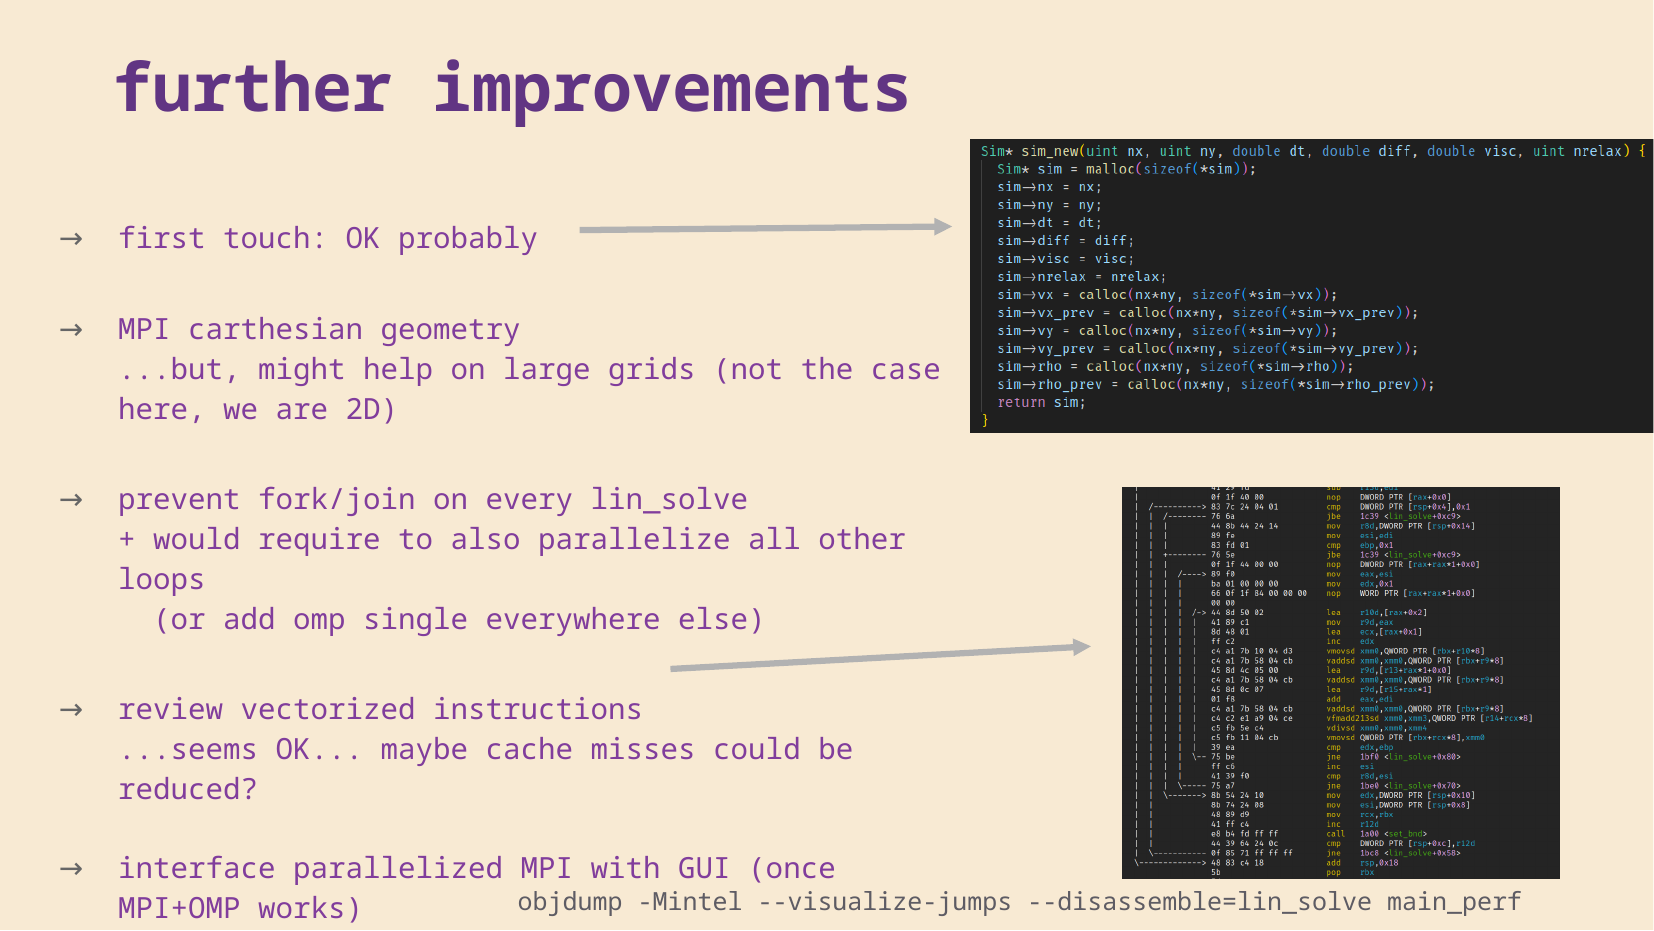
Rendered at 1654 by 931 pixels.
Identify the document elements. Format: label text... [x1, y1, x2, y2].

title further improvements [0, 15, 1097, 156]
text_box objdump -Mintel --visualize-jumps --disassemble=lin_solve main_perf [502, 876, 1572, 922]
picture [1122, 487, 1560, 876]
list first touch: OK probably MPI carthesian geometry ...but, might help on large grids (not the case here, we are 2D) prevent fork/join on every lin_solve + would require to also parallelize all other loops (or add omp single everywhere else) review vectorized instructions ...seems OK... maybe cache misses could be reduced? interface parallelized MPI with GUI (once MPI+OMP works) [59, 217, 968, 893]
picture [970, 139, 1654, 433]
